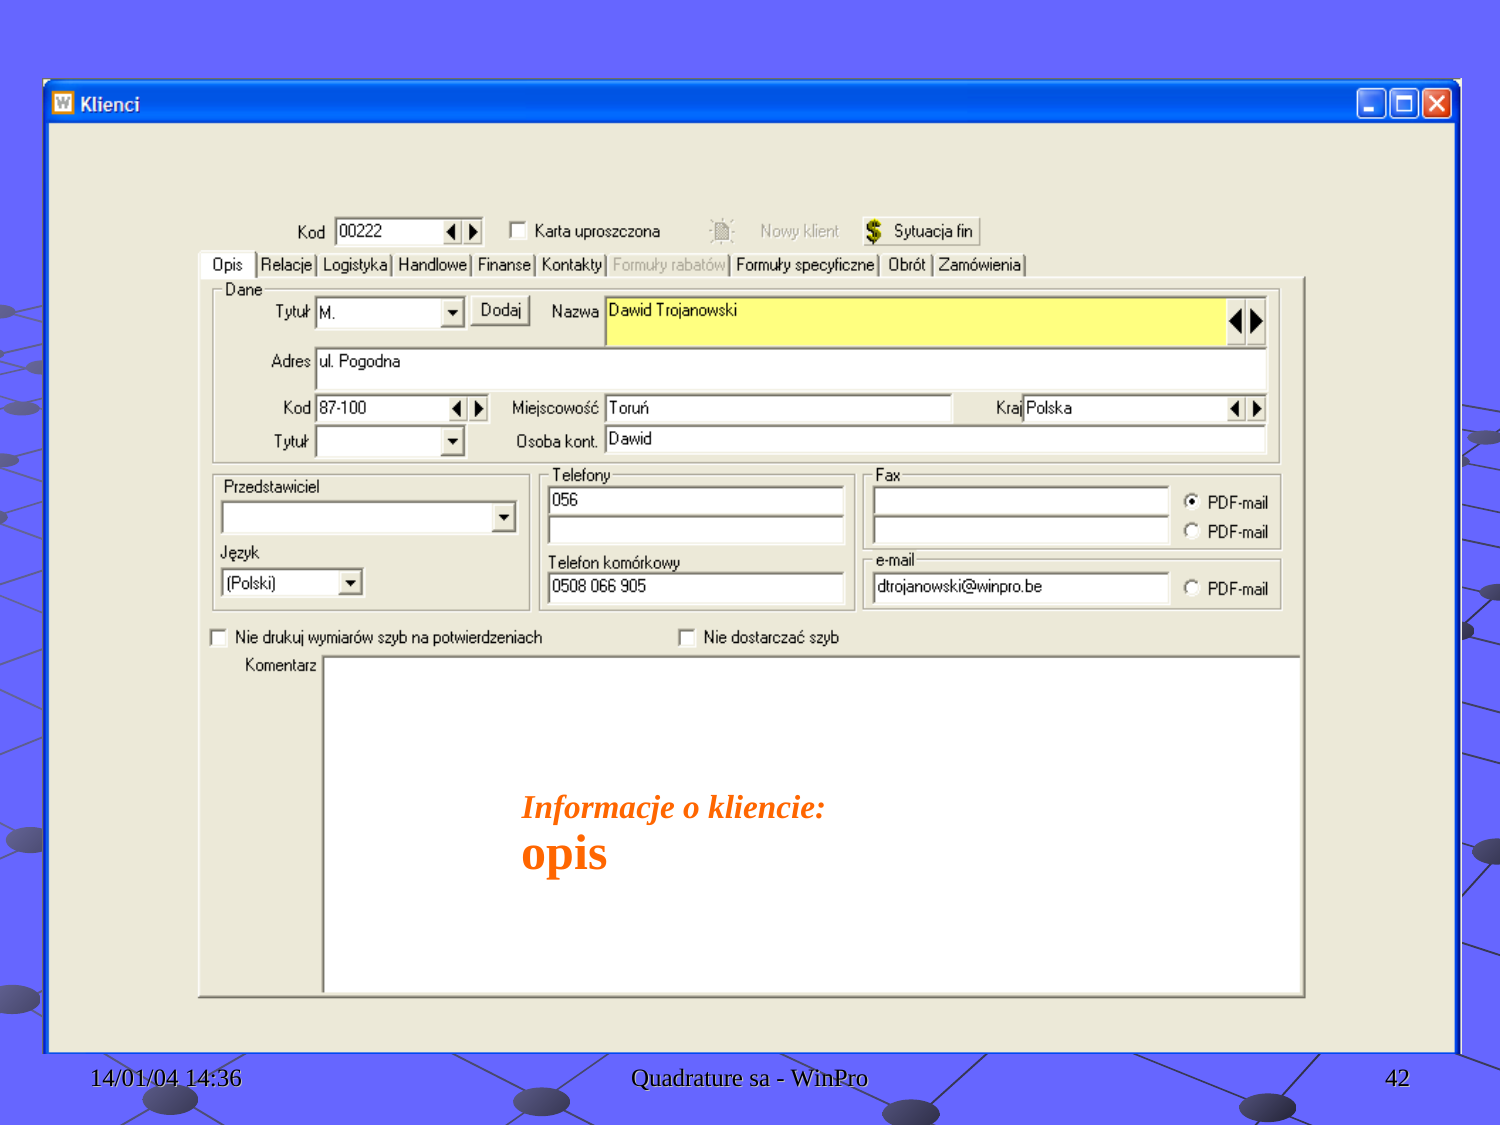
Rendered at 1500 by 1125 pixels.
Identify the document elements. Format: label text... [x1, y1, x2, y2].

text_box Informacje o kliencie: opis [521, 777, 879, 880]
picture [42, 78, 1462, 1054]
